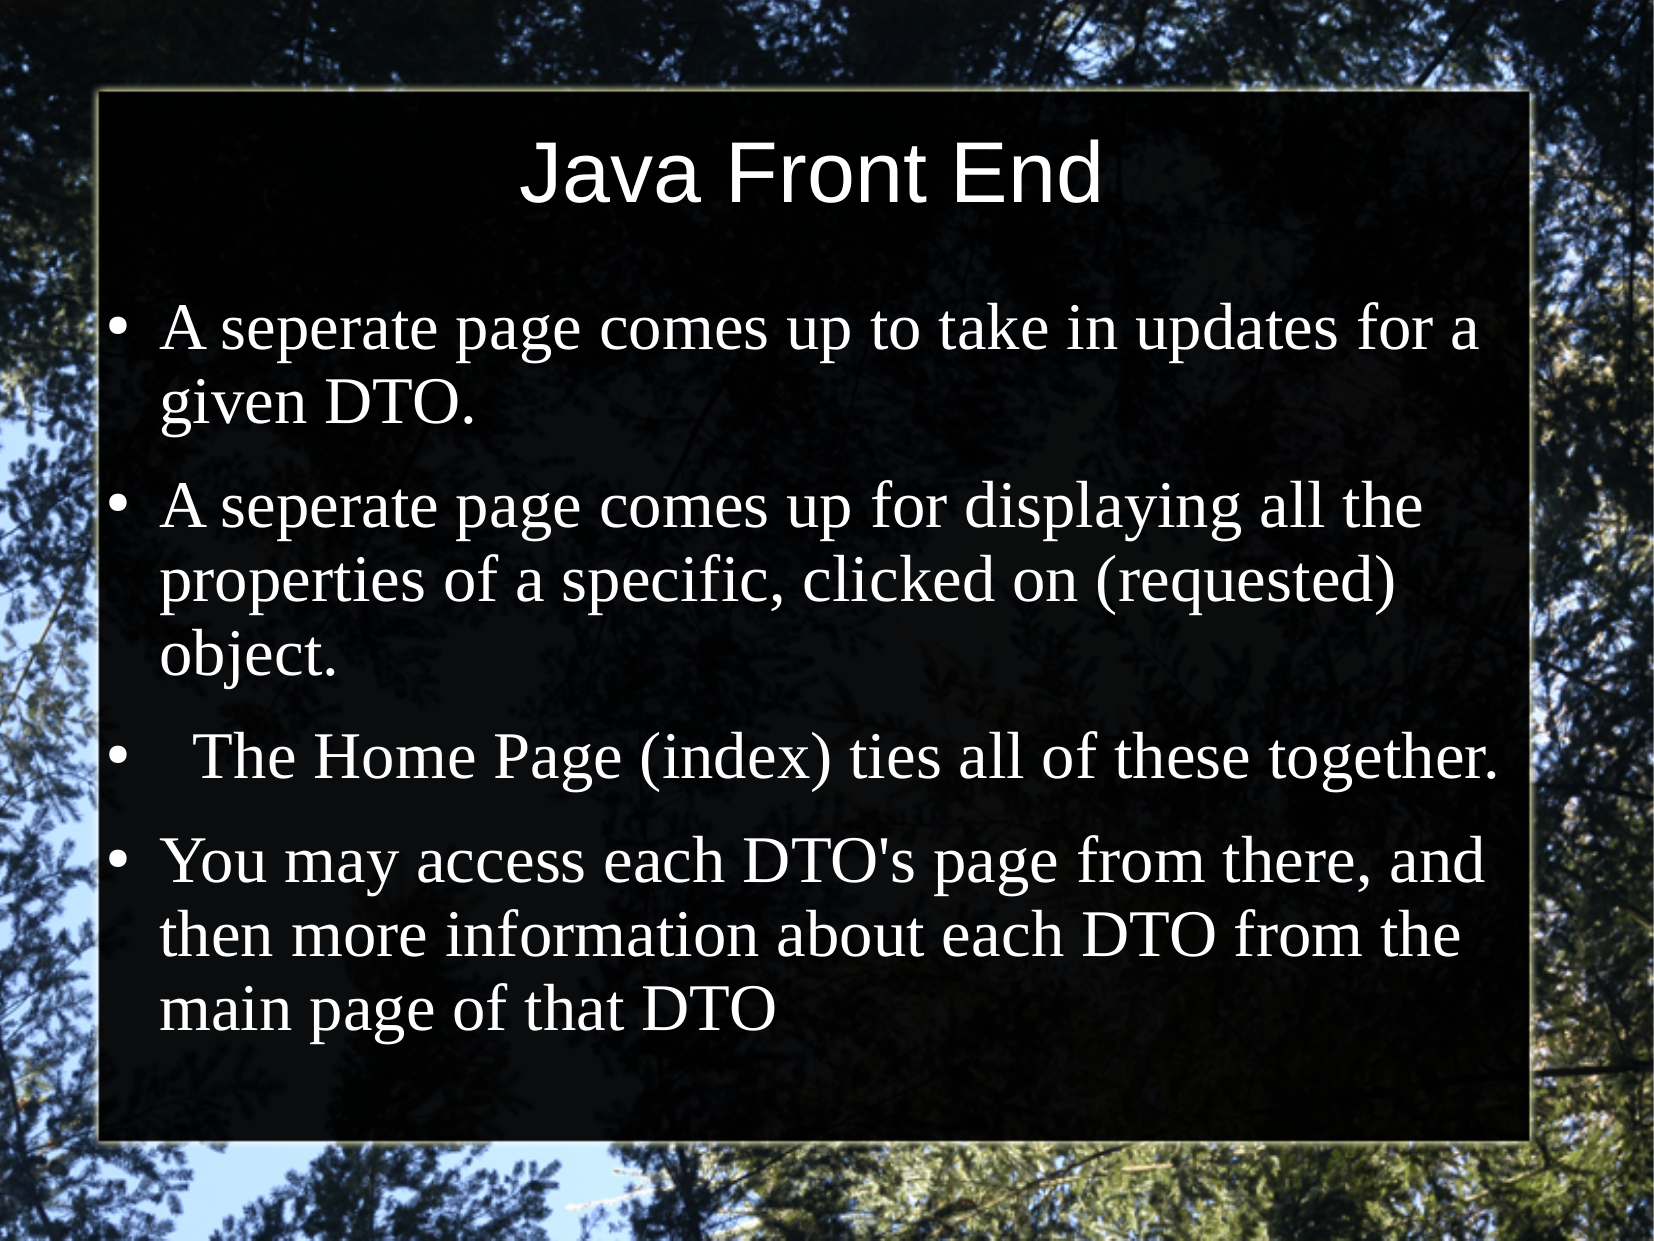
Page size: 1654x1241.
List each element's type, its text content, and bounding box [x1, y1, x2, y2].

picture [0, 0, 1654, 1241]
list A seperate page comes up to take in updates for a given DTO. A seperate page comes up for displaying all the properties of a specific, clicked on (requested) object. The Home Page (index) ties all of these together. You may access each DTO's page from there, and then more information about each DTO from the main page of that DTO [88, 290, 1536, 1123]
title Java Front End [88, 88, 1536, 257]
